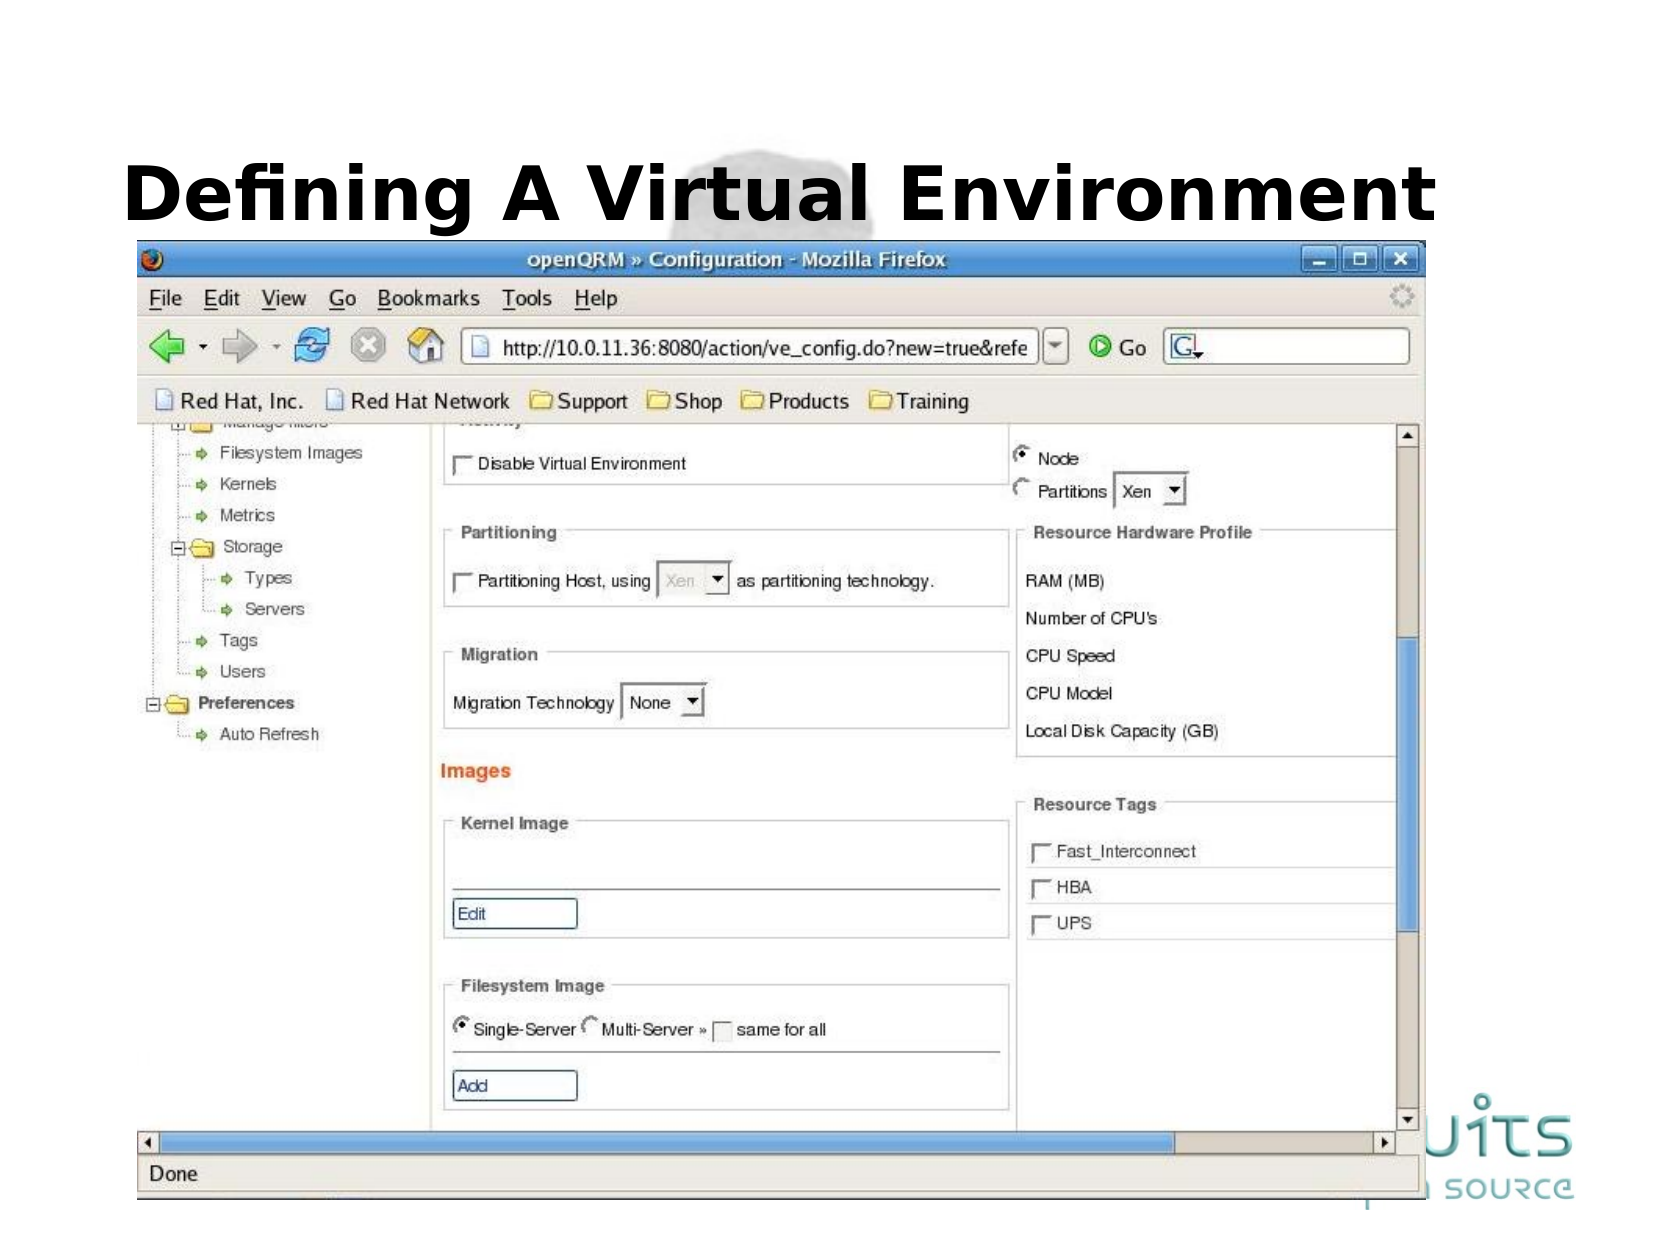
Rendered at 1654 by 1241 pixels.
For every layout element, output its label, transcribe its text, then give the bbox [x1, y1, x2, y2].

title Defining A Virtual Environment [121, 91, 1534, 299]
picture [137, 240, 1576, 1210]
